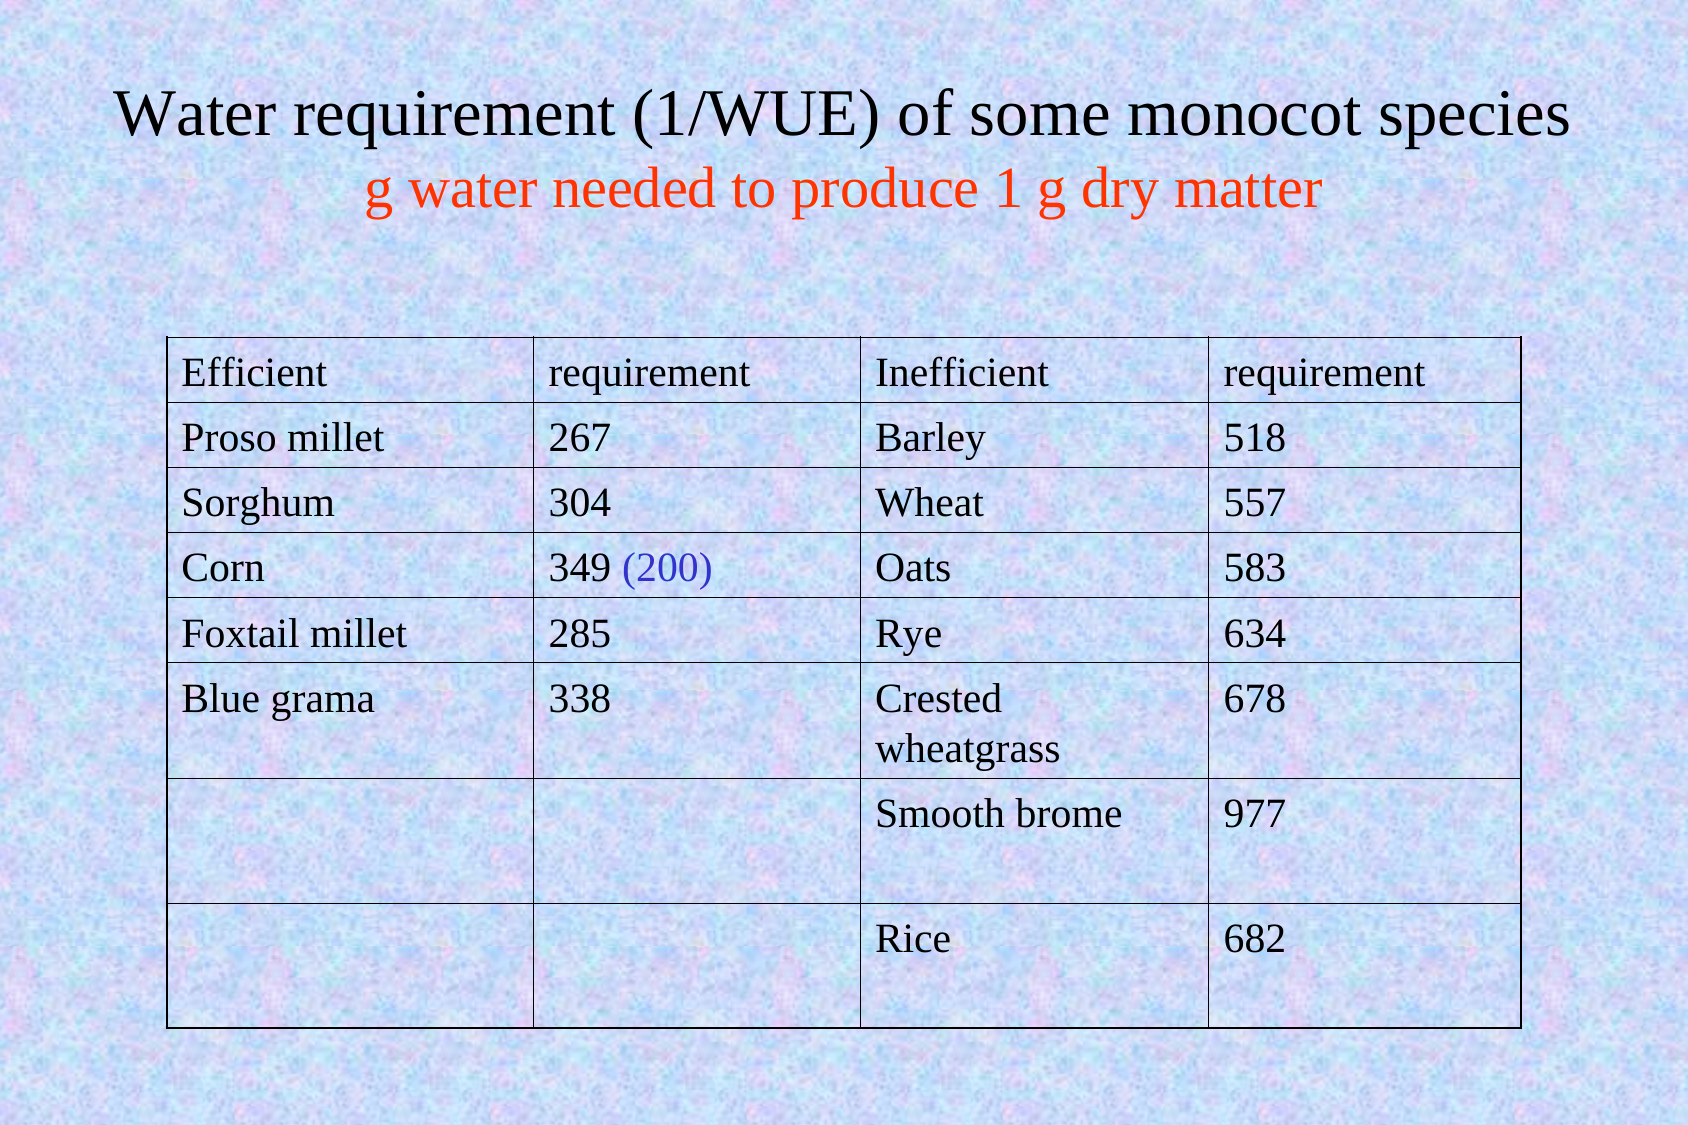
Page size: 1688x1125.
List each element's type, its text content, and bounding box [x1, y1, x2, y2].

table_cell Proso millet [168, 403, 533, 467]
table_cell Sorghum [168, 468, 533, 532]
table_cell Barley [861, 403, 1208, 467]
table_cell [534, 904, 860, 1027]
table_cell Rice [861, 904, 1208, 1027]
table_cell [168, 904, 533, 1027]
table_header requirement [534, 338, 860, 402]
table_cell Oats [861, 533, 1208, 597]
table_cell 557 [1209, 468, 1520, 532]
table_cell 583 [1209, 533, 1520, 597]
table_header requirement [1209, 338, 1520, 402]
table_cell Corn [168, 533, 533, 597]
table_header Inefficient [861, 338, 1208, 402]
table_cell 678 [1209, 663, 1520, 778]
table_cell Crested wheatgrass [861, 663, 1208, 778]
table_cell 267 [534, 403, 860, 467]
table_cell Wheat [861, 468, 1208, 532]
table_cell Blue grama [168, 663, 533, 778]
table_cell [534, 779, 860, 903]
table_cell 338 [534, 663, 860, 778]
table_header Efficient [168, 338, 533, 402]
picture [0, 0, 1688, 1125]
table_cell 285 [534, 598, 860, 662]
table_cell 304 [534, 468, 860, 532]
table_cell Smooth brome [861, 779, 1208, 903]
table_cell Foxtail millet [168, 598, 533, 662]
table_cell 977 [1209, 779, 1520, 903]
title Water requirement (1/WUE) of some monocot species g water needed to produce 1 g dry matter [68, 49, 1619, 238]
table_cell Rye [861, 598, 1208, 662]
table_cell 682 [1209, 904, 1520, 1027]
table_cell 518 [1209, 403, 1520, 467]
table_cell 349 (200) [534, 533, 860, 597]
table_cell [168, 779, 533, 903]
table_cell 634 [1209, 598, 1520, 662]
